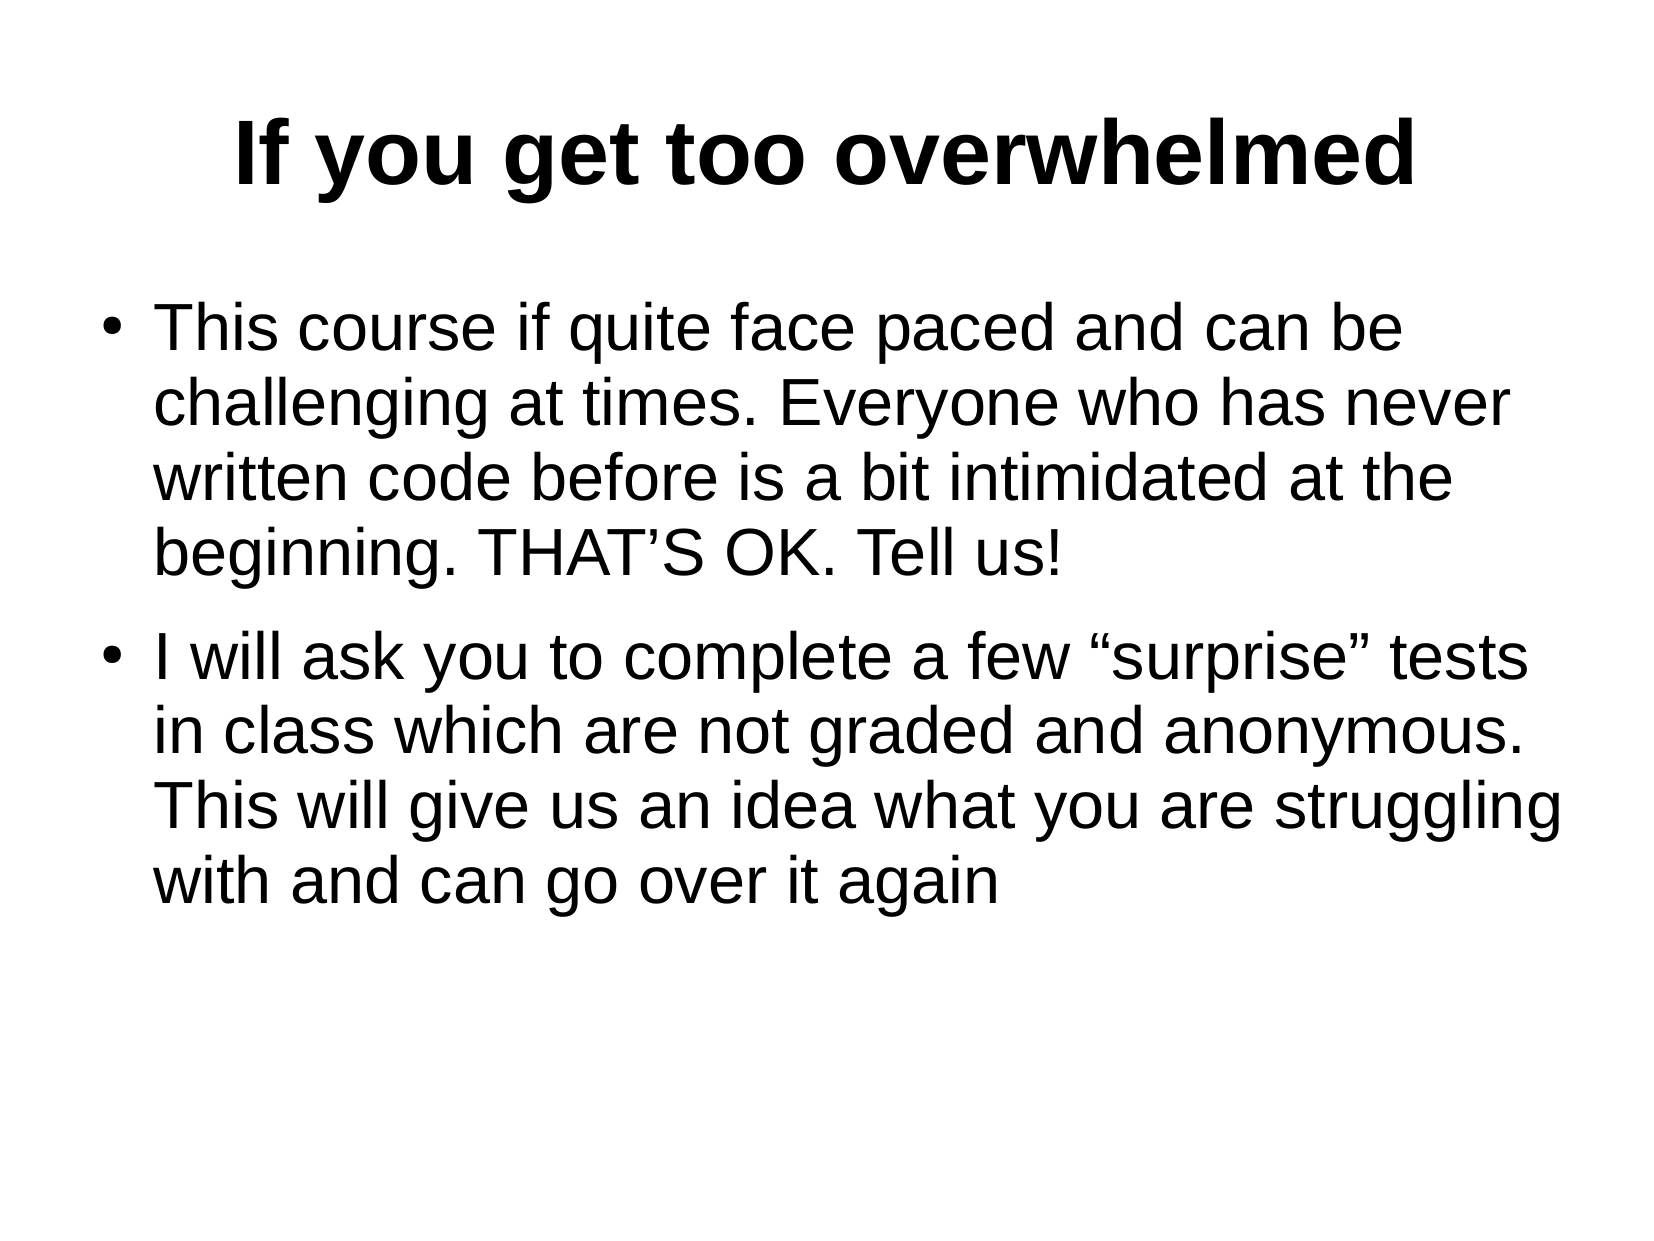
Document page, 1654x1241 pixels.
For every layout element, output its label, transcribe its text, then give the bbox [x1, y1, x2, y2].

list This course if quite face paced and can be challenging at times. Everyone who has never written code before is a bit intimidated at the beginning. THAT’S OK. Tell us! I will ask you to complete a few “surprise” tests in class which are not graded and anonymous. This will give us an idea what you are struggling with and can go over it again [82, 290, 1571, 1010]
title If you get too overwhelmed [82, 49, 1571, 257]
